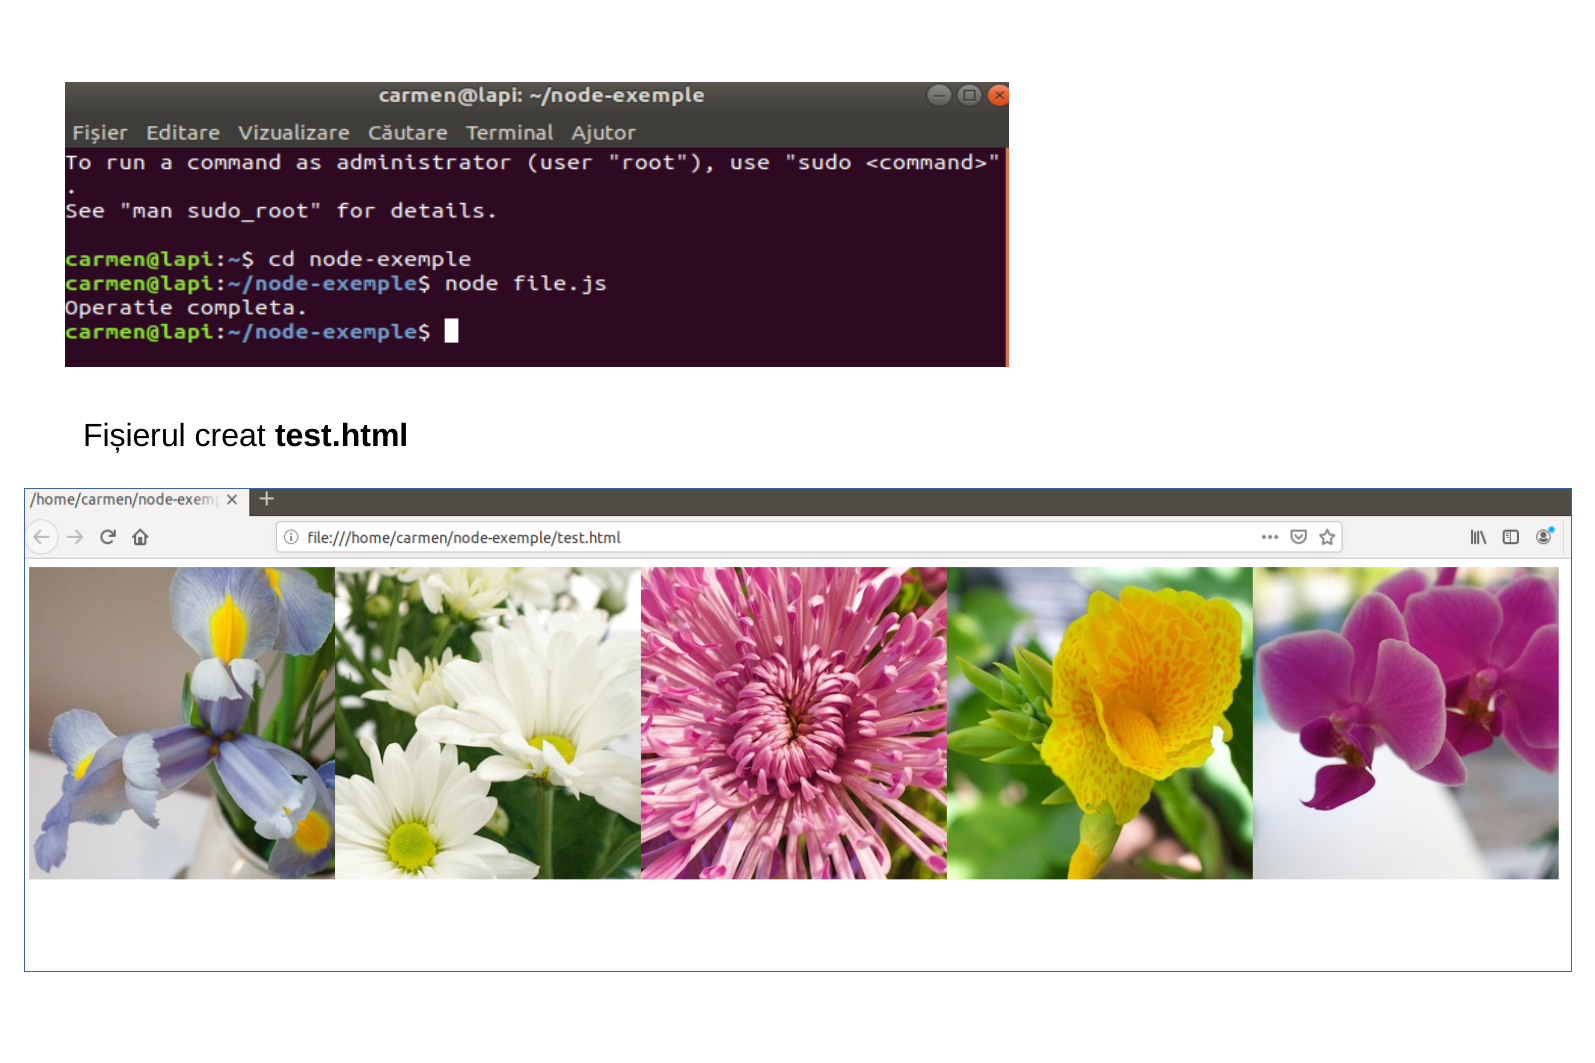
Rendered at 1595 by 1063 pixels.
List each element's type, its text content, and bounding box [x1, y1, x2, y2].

picture [65, 82, 1009, 367]
text_box Fișierul creat test.html [68, 409, 475, 461]
picture [24, 488, 1572, 972]
